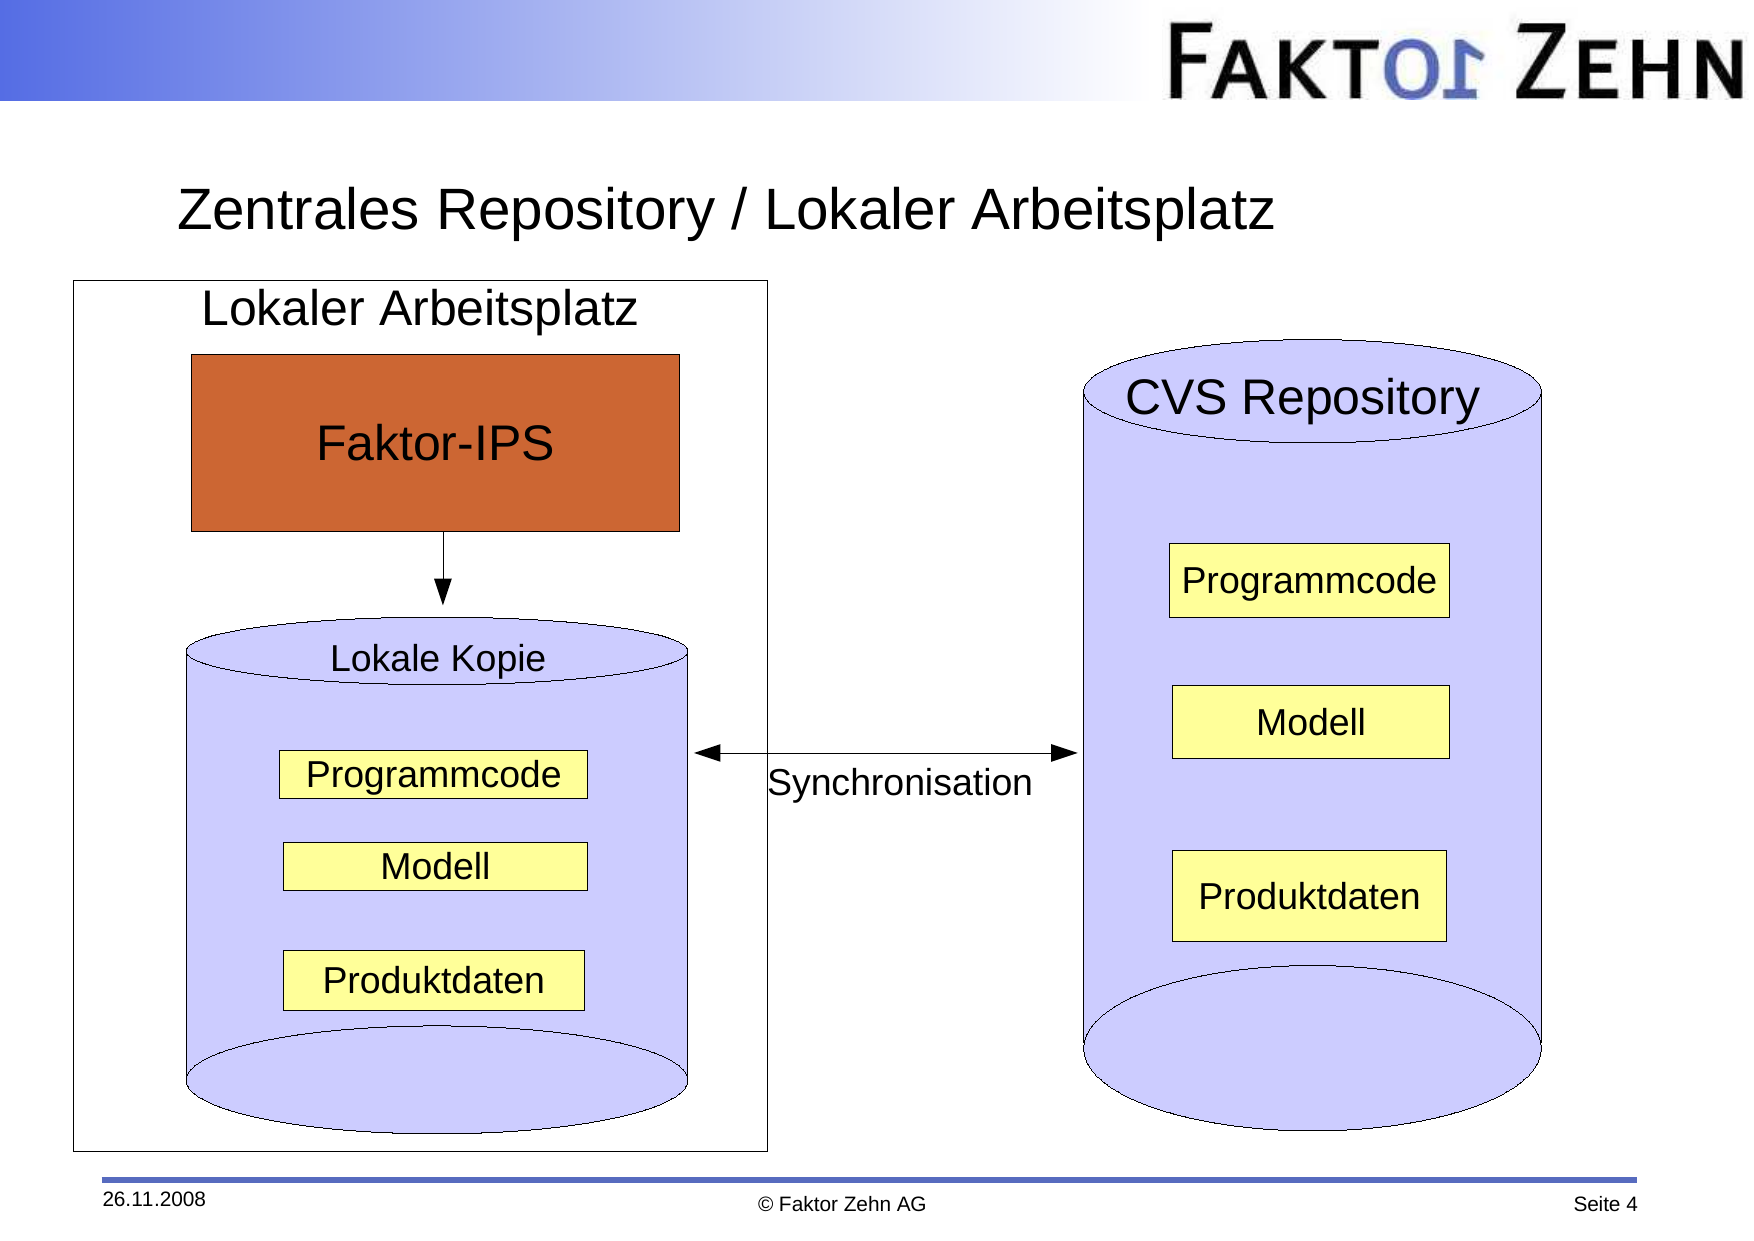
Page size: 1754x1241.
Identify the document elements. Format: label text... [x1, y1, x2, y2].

text_box Produktdaten [1172, 850, 1447, 942]
picture [1162, 7, 1752, 100]
text_box CVS Repository [1125, 369, 1495, 425]
title Zentrales Repository / Lokaler Arbeitsplatz [177, 132, 1574, 286]
text_box Programmcode [1169, 543, 1450, 618]
text_box Lokale Kopie [330, 637, 547, 680]
text_box Synchronisation [767, 761, 1033, 804]
text_box [1083, 339, 1542, 1131]
text_box Modell [1172, 685, 1450, 759]
text_box Lokaler Arbeitsplatz [73, 280, 768, 1152]
